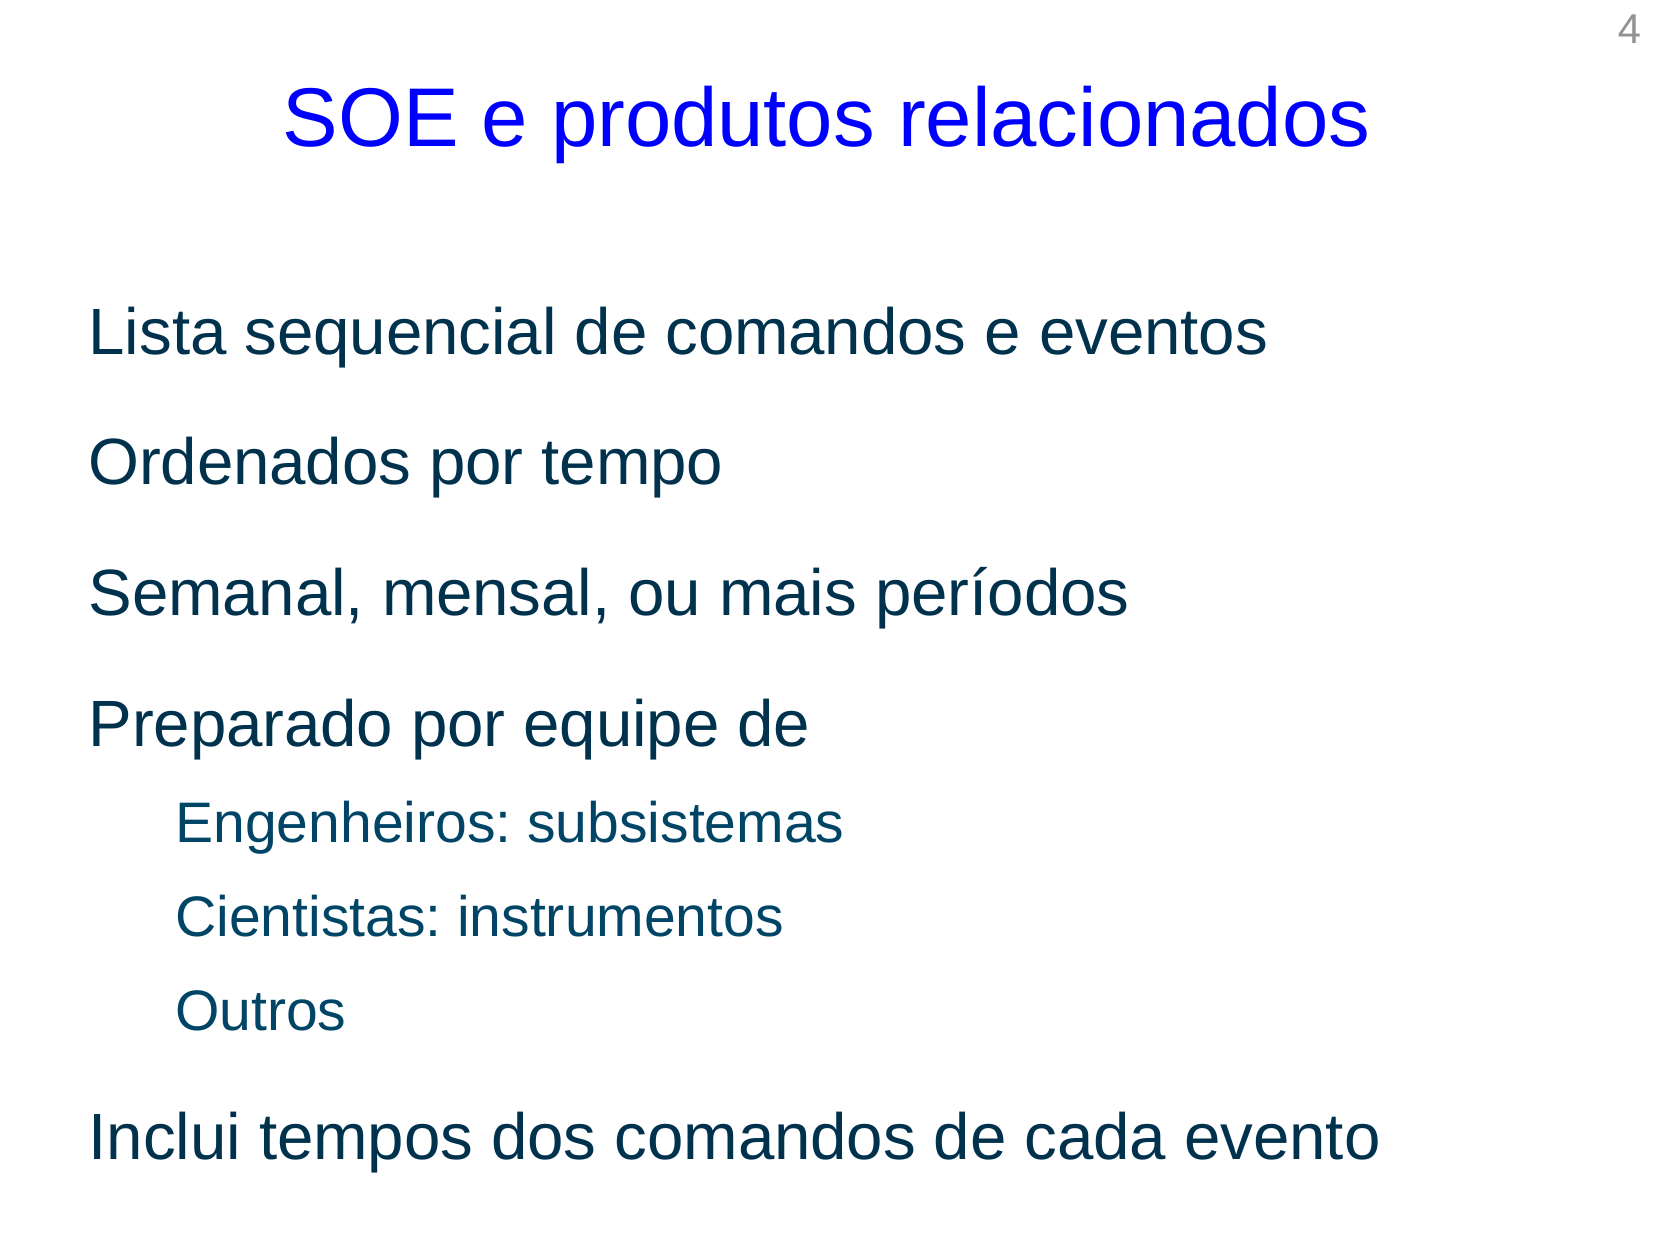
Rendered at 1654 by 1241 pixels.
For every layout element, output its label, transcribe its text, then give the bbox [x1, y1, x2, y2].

title SOE e produtos relacionados [88, 59, 1565, 178]
list Lista sequencial de comandos e eventos Ordenados por tempo Semanal, mensal, ou mais períodos Preparado por equipe de Engenheiros: subsistemas Cientistas: instrumentos Outros Inclui tempos dos comandos de cada evento [88, 295, 1565, 1182]
